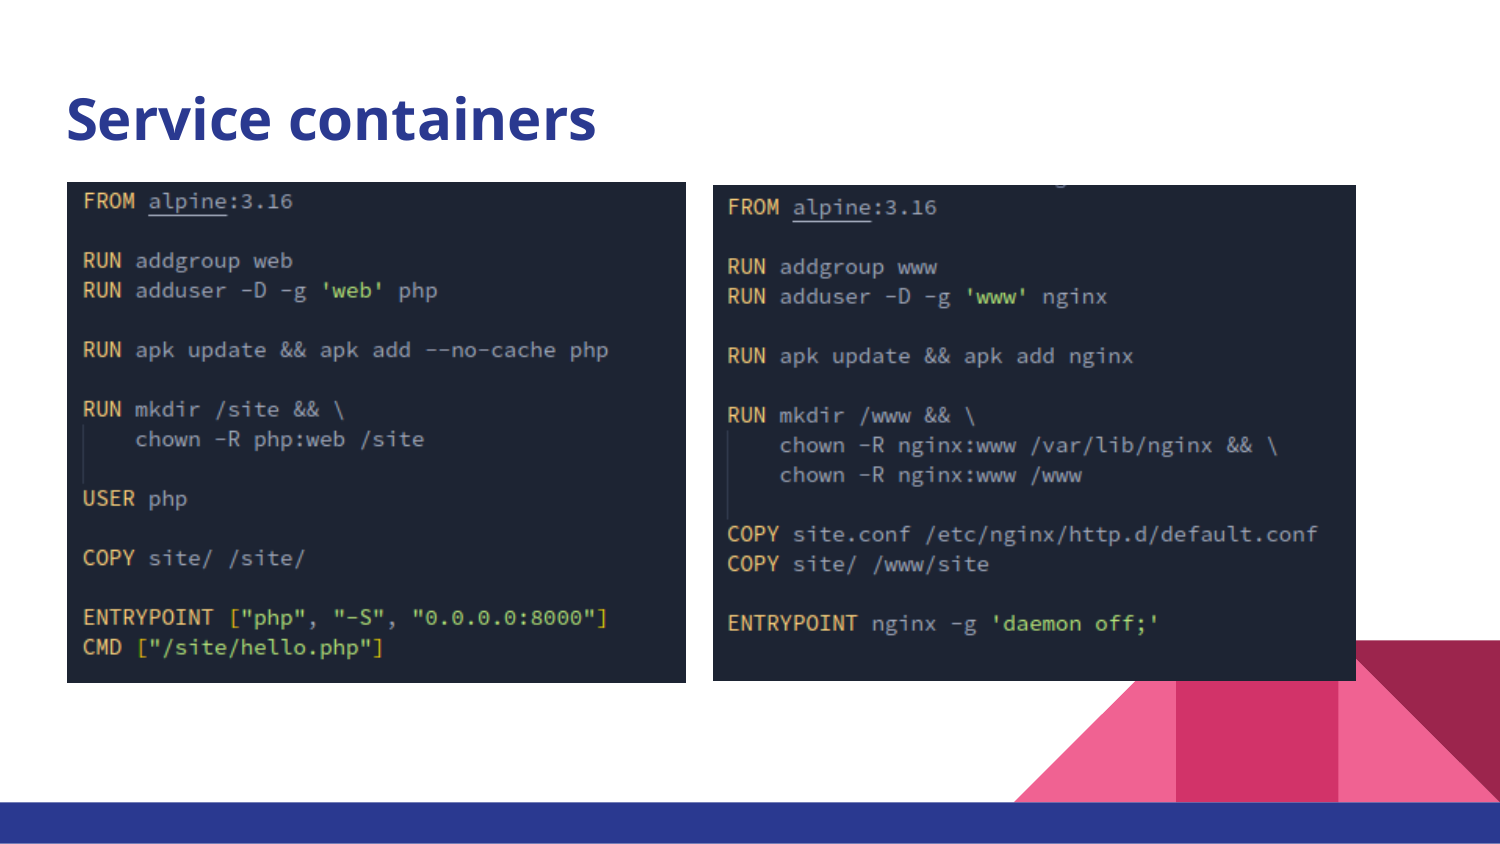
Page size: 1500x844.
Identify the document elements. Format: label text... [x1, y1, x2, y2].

picture [67, 182, 686, 683]
picture [713, 185, 1356, 681]
title Service containers [51, 67, 1449, 167]
